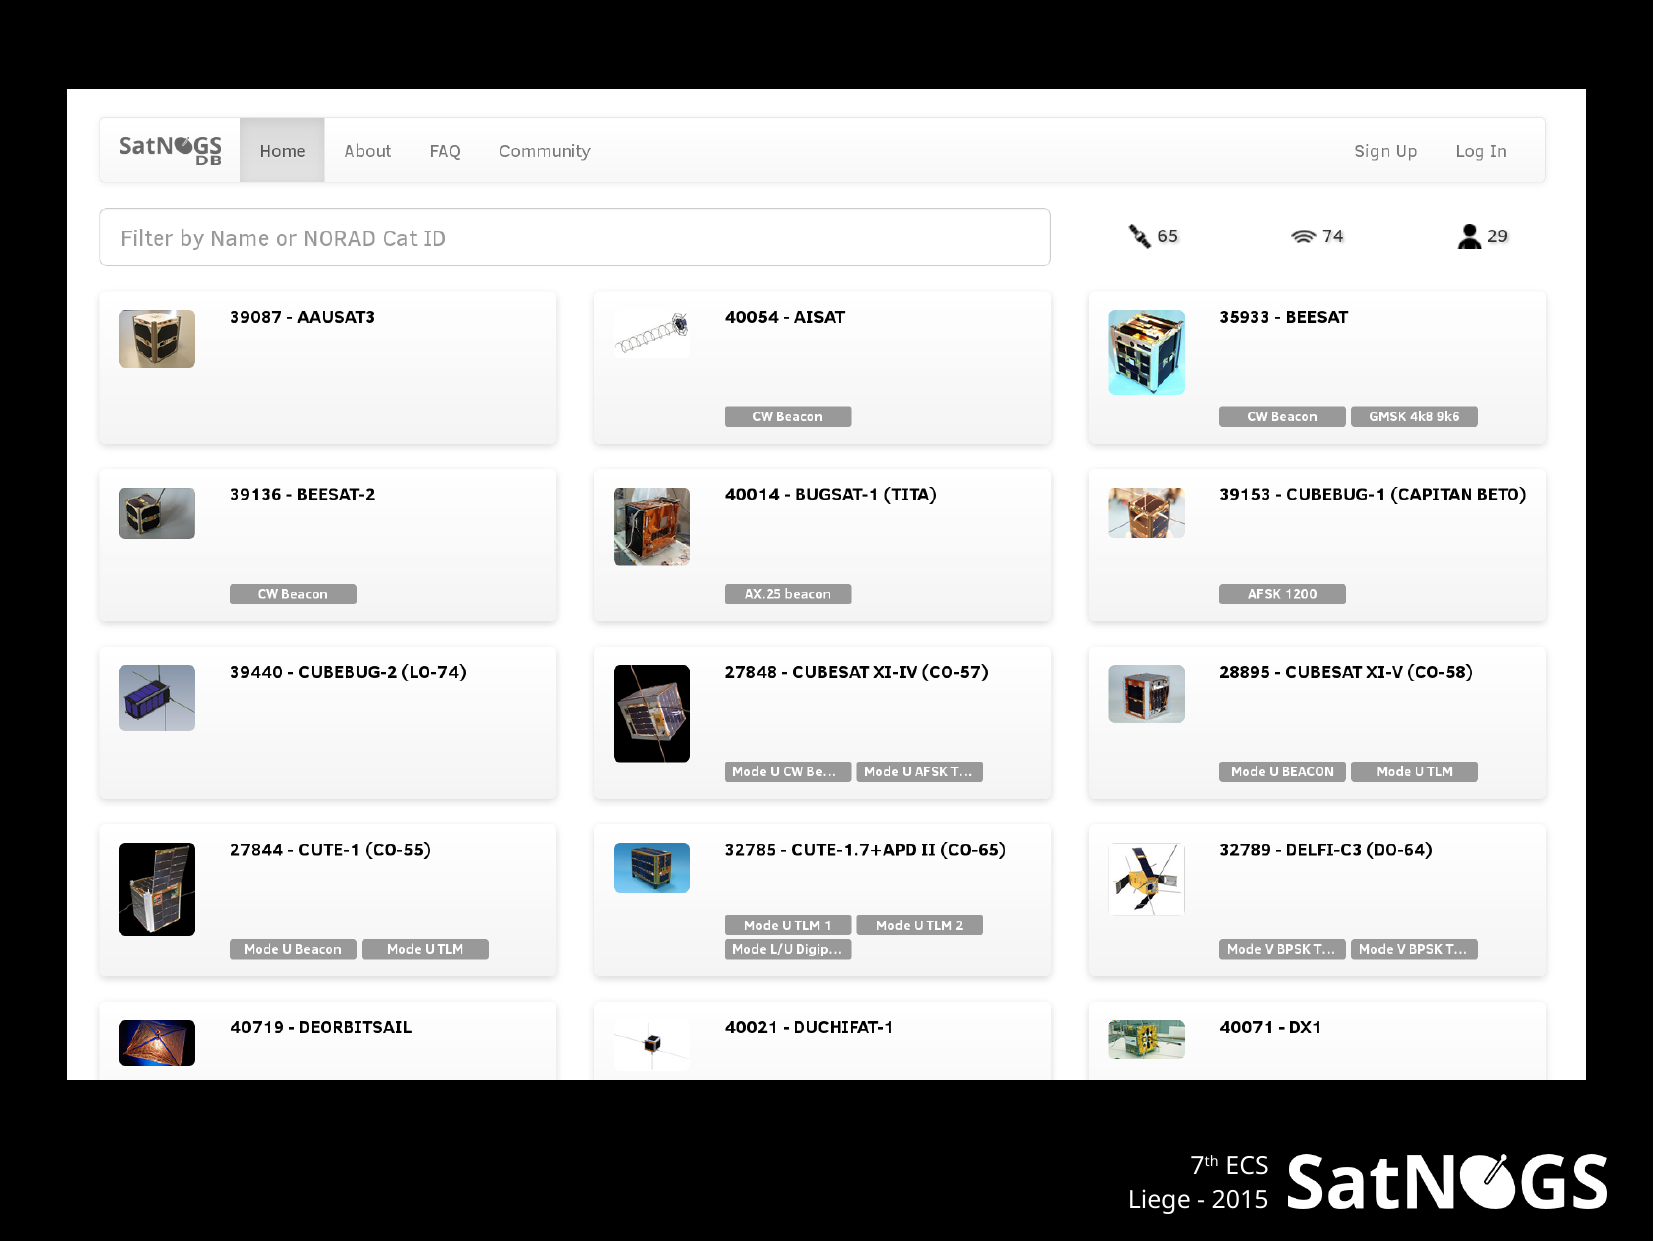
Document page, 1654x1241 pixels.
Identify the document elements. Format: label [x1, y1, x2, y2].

picture [1288, 1154, 1607, 1209]
picture [67, 89, 1586, 1080]
